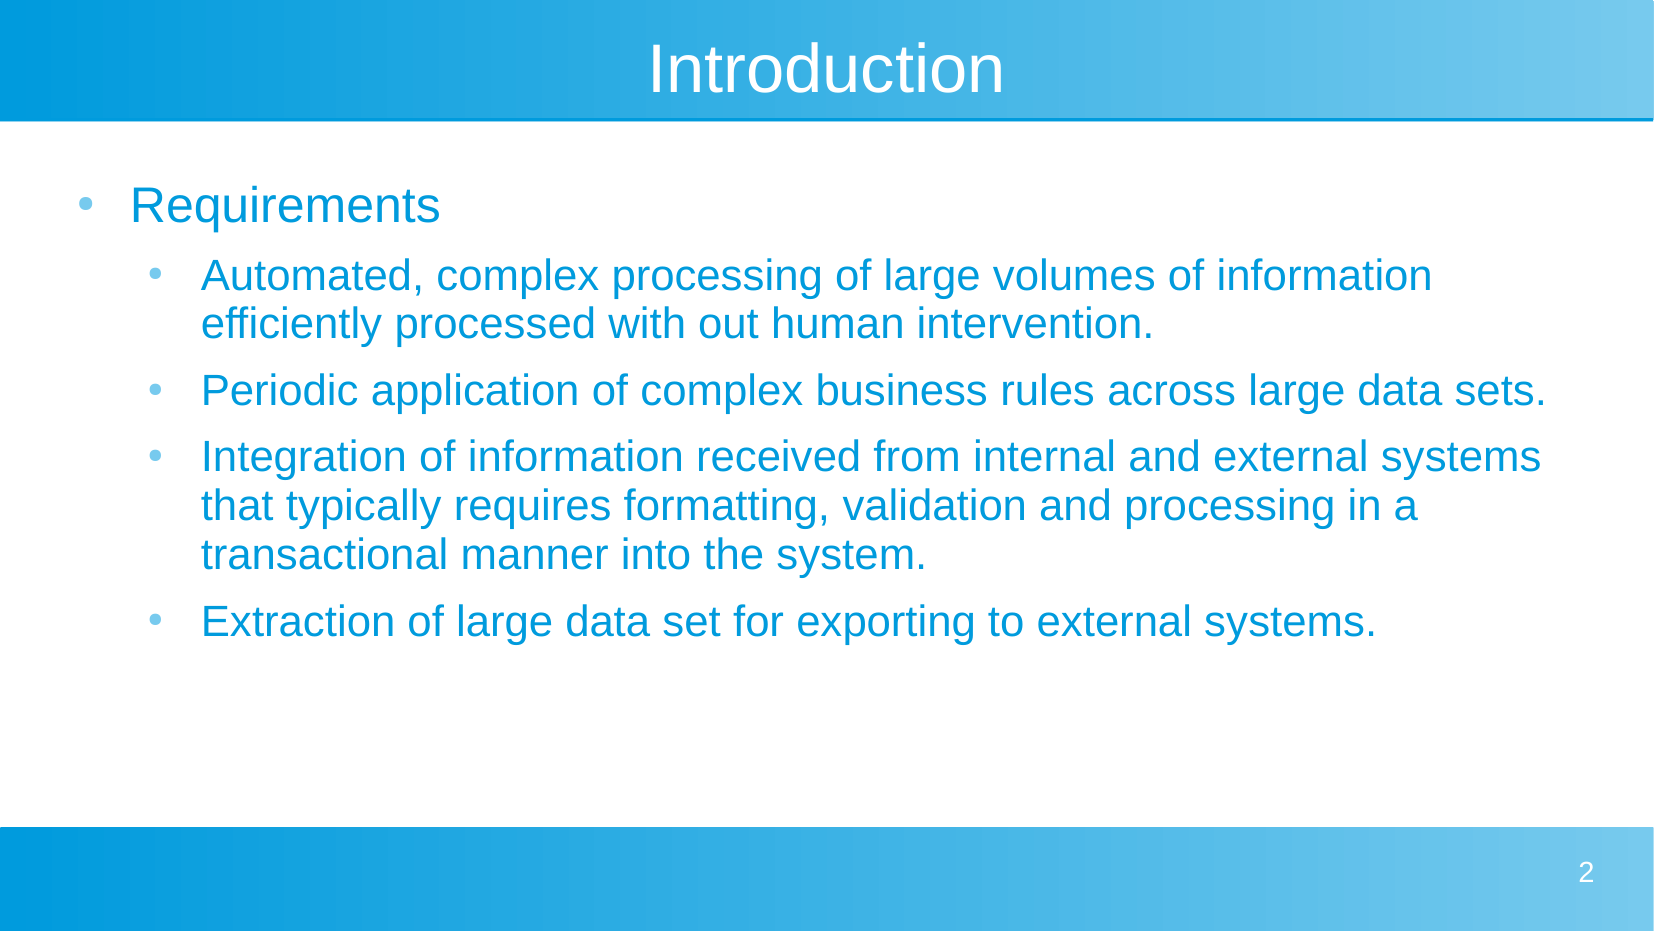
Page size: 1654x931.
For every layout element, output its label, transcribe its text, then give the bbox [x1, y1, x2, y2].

list Requirements Automated, complex processing of large volumes of information efficiently processed with out human intervention. Periodic application of complex business rules across large data sets. Integration of information received from internal and external systems that typically requires formatting, validation and processing in a transactional manner into the system. Extraction of large data set for exporting to external systems. [59, 177, 1595, 768]
title Introduction [59, 29, 1595, 108]
